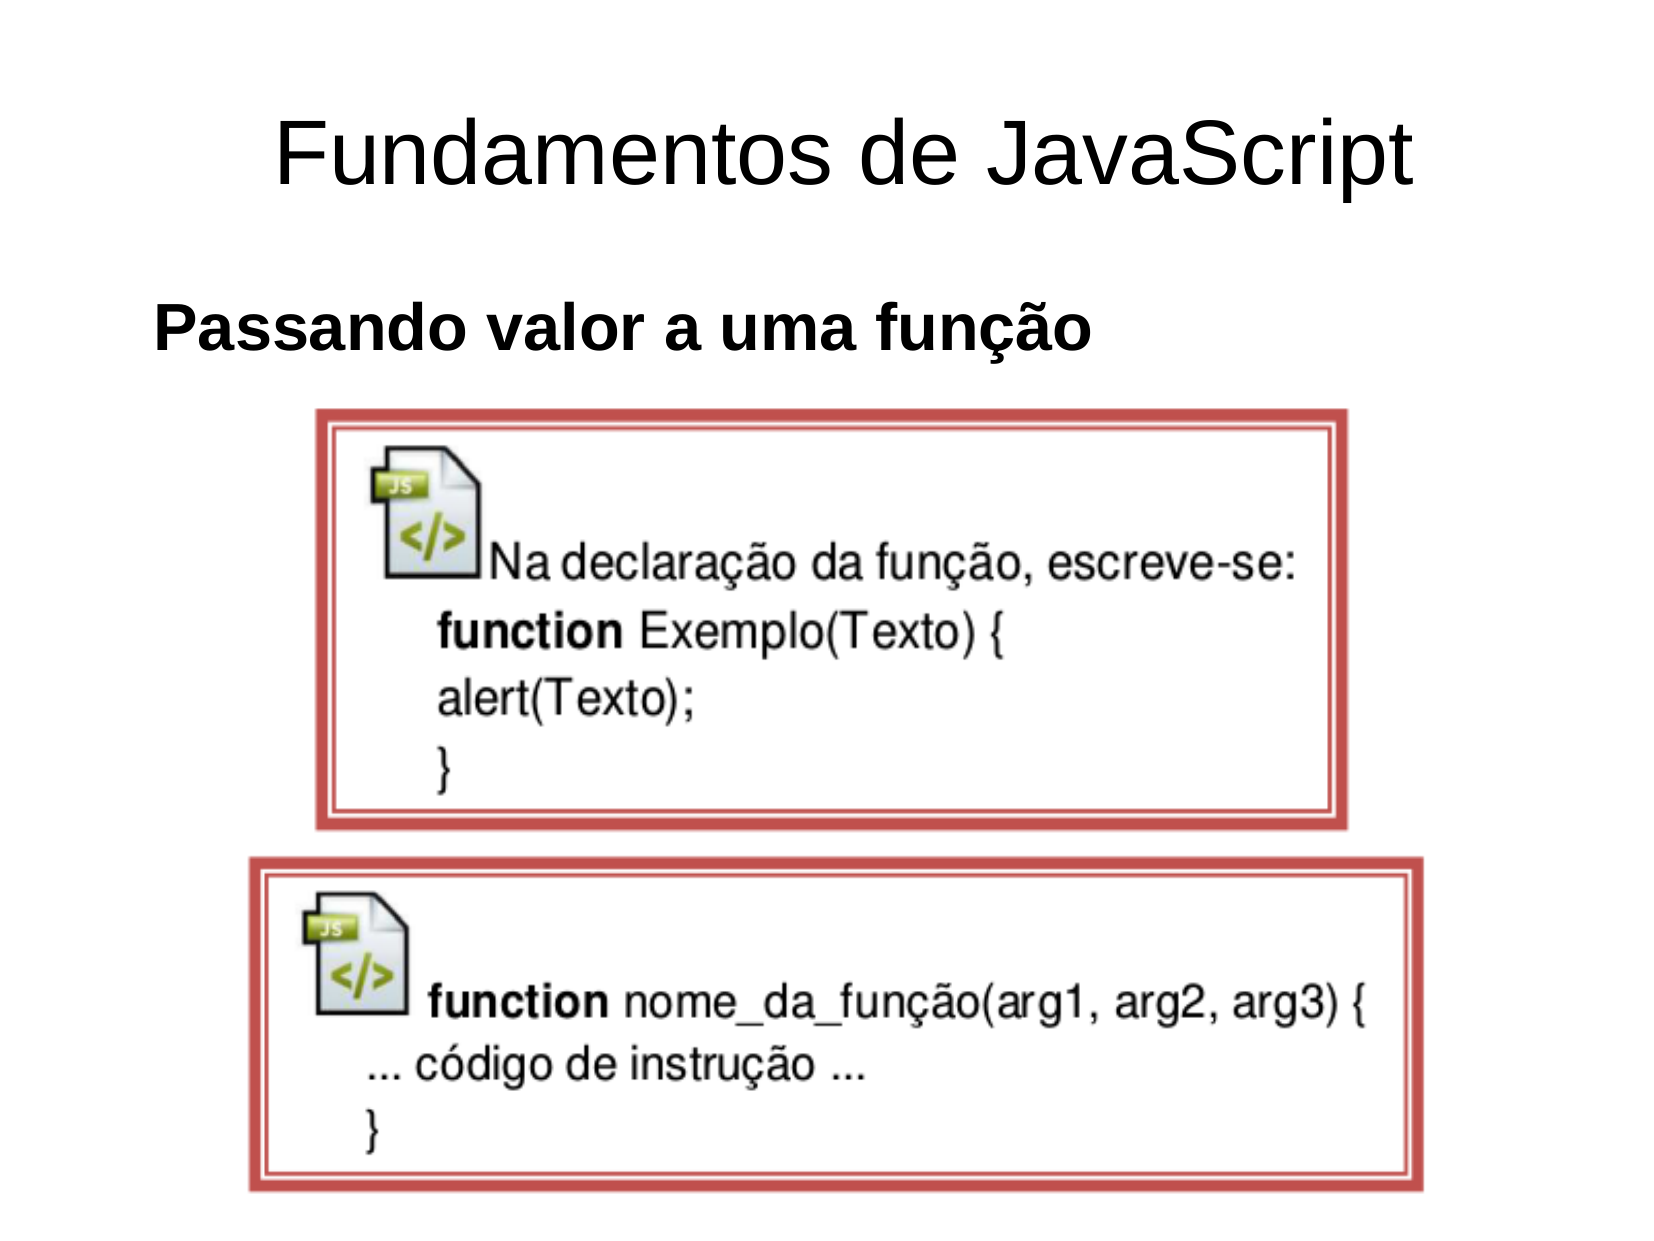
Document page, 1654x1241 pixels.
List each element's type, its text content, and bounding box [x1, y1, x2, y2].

title Fundamentos de JavaScript [82, 49, 1571, 257]
picture [230, 391, 1447, 1211]
list Passando valor a uma função [82, 290, 1571, 1010]
